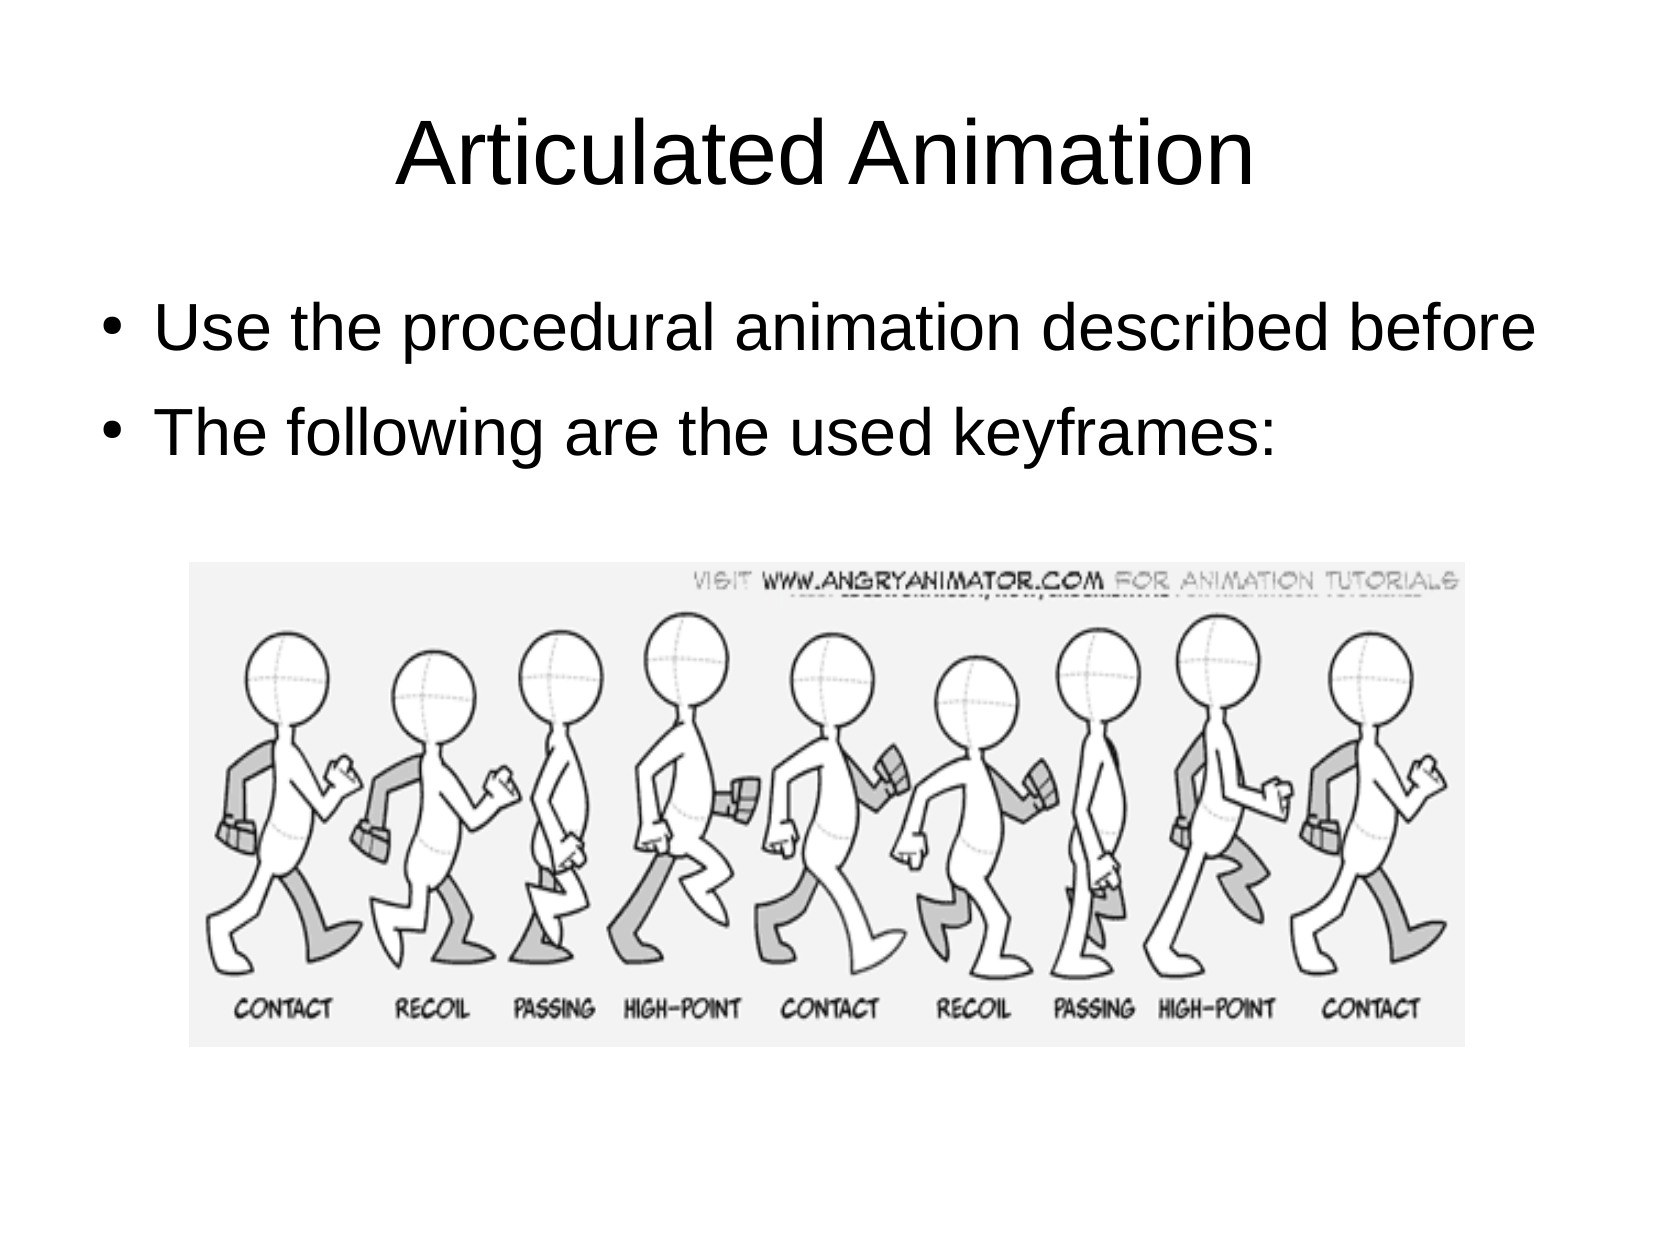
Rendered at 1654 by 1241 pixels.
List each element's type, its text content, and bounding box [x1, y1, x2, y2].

title Articulated Animation [82, 56, 1571, 250]
picture [189, 562, 1465, 1047]
list Use the procedural animation described before The following are the used keyframes: [82, 290, 1571, 1109]
